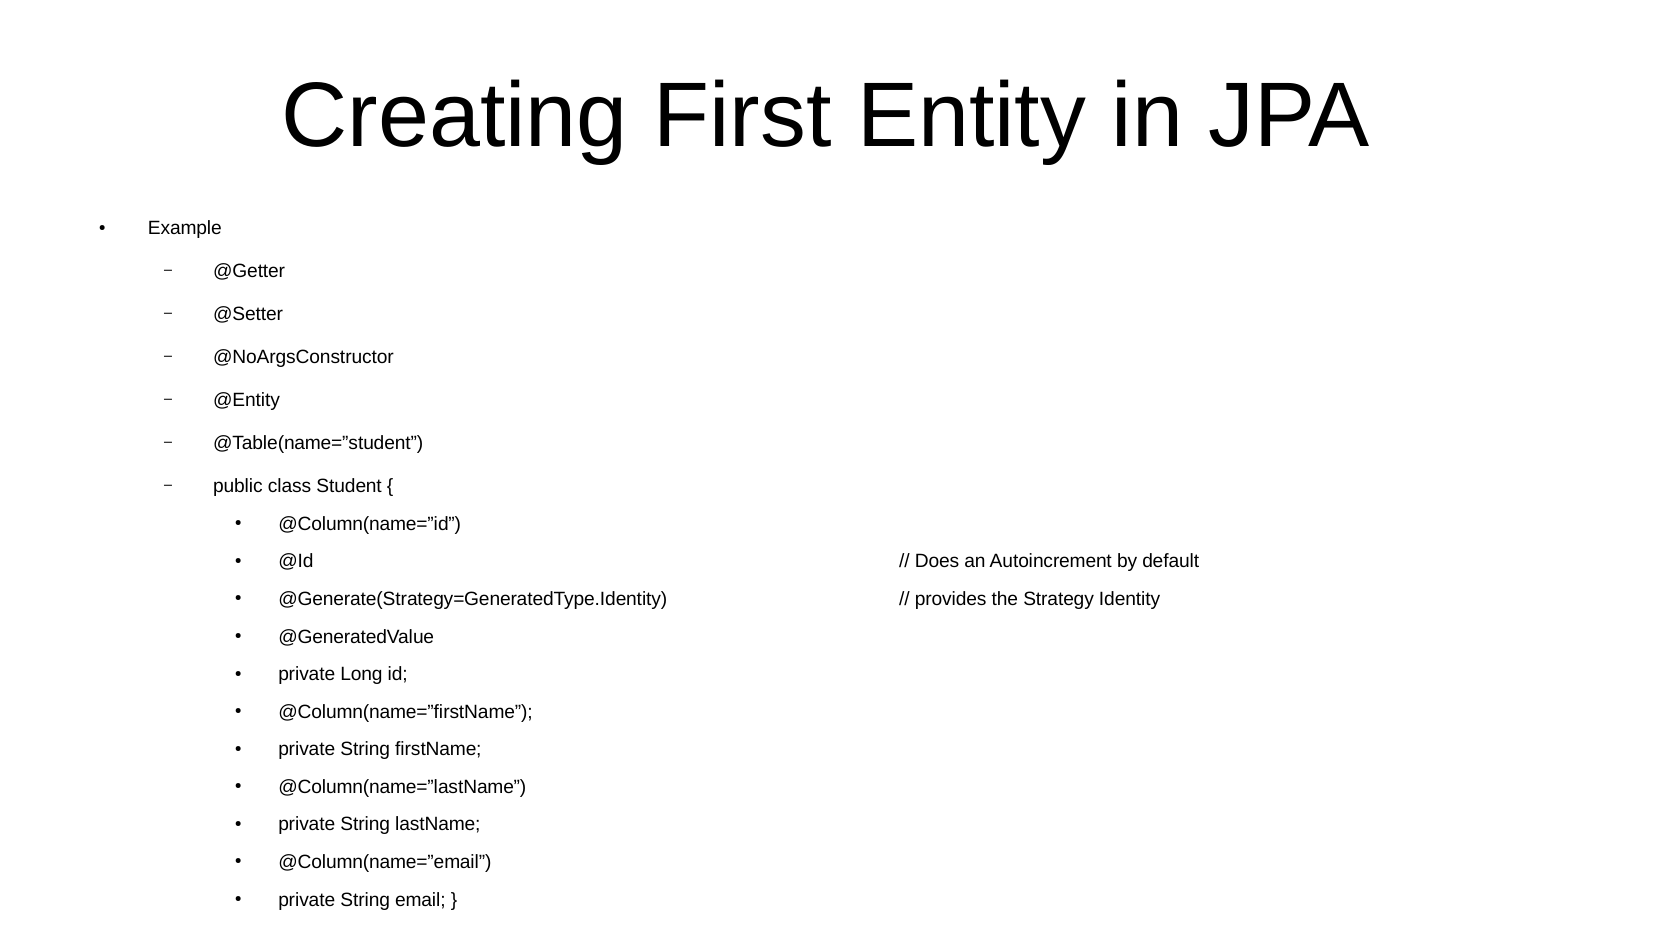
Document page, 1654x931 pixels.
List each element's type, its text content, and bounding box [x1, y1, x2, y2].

list Example @Getter @Setter @NoArgsConstructor @Entity @Table(name=”student”) public class Student { @Column(name=”id”) @Id // Does an Autoincrement by default @Generate(Strategy=GeneratedType.Identity) // provides the Strategy Identity @GeneratedValue private Long id; @Column(name=”firstName”); private String firstName; @Column(name=”lastName”) private String lastName; @Column(name=”email”) private String email; } [82, 217, 1636, 916]
title Creating First Entity in JPA [82, 37, 1571, 193]
